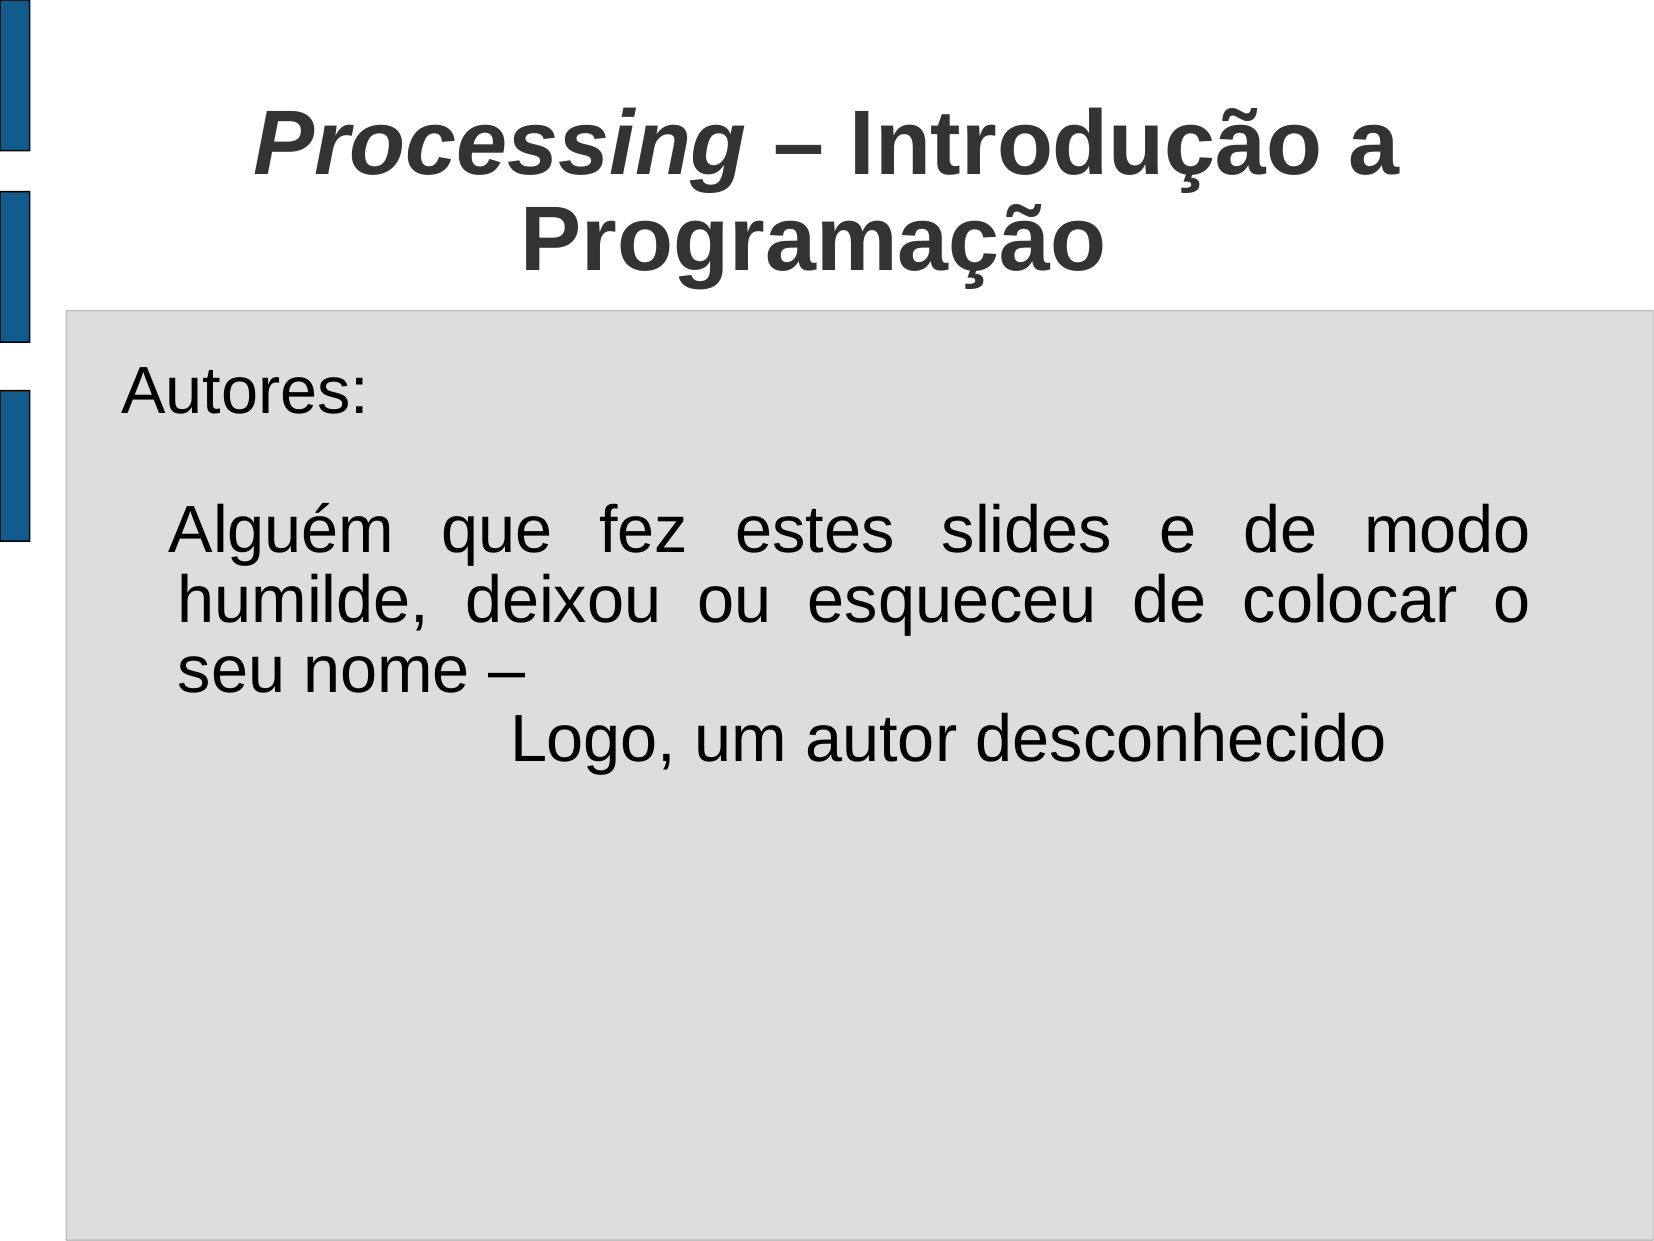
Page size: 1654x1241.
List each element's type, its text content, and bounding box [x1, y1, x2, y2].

list Autores: Alguém que fez estes slides e de modo humilde, deixou ou esqueceu de colocar o seu nome – Logo, um autor desconhecido [121, 344, 1532, 1125]
title Processing – Introdução a Programação [121, 91, 1532, 297]
